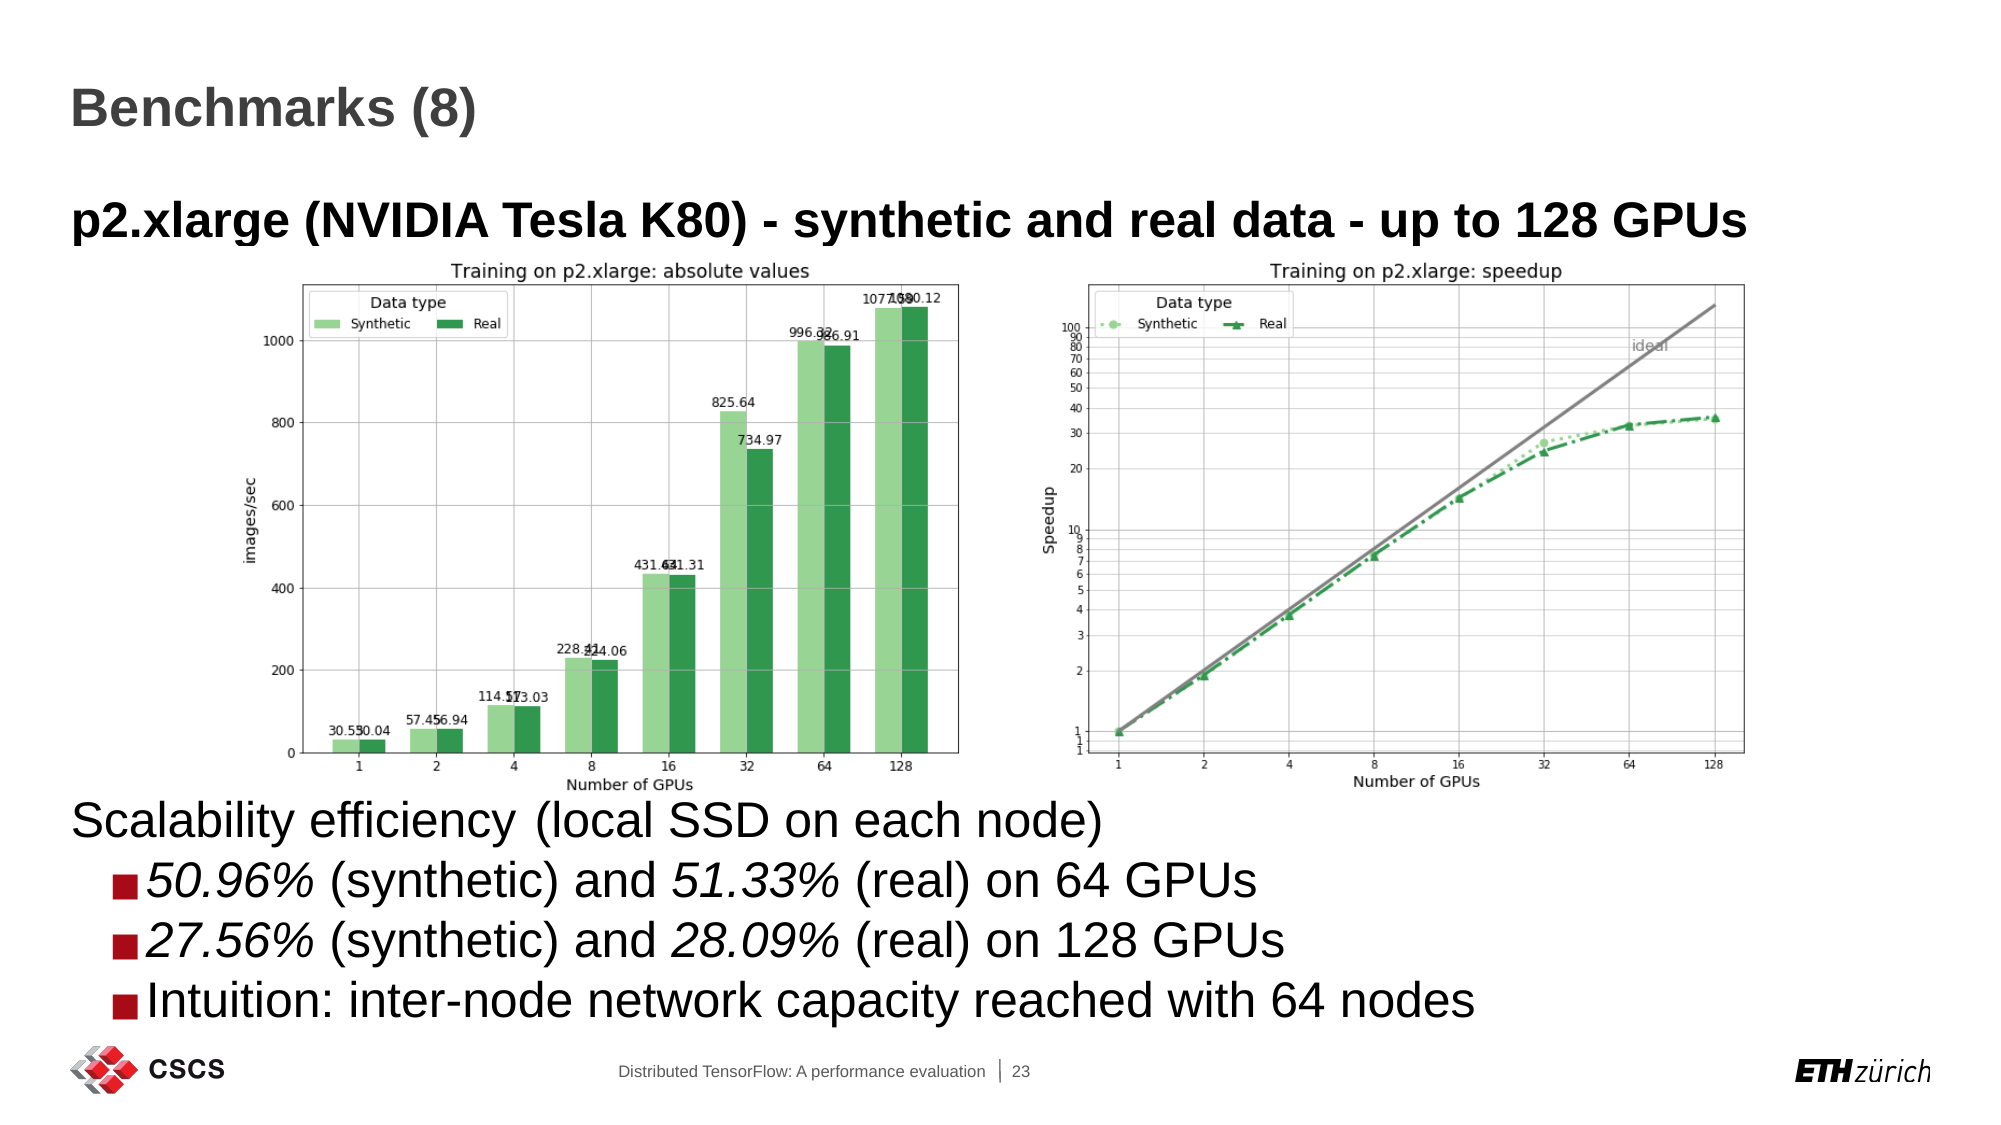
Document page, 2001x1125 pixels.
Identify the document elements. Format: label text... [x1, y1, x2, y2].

picture [70, 246, 1930, 793]
picture [57, 1033, 236, 1106]
list p2.xlarge (NVIDIA Tesla K80) - synthetic and real data - up to 128 GPUs Scalability efficiency (local SSD on each node) 50.96% (synthetic) and 51.33% (real) on 64 GPUs 27.56% (synthetic) and 28.09% (real) on 128 GPUs Intuition: inter-node network capacity reached with 64 nodes [70, 178, 1930, 246]
slide_number <number> [999, 1059, 1063, 1083]
picture [1795, 1059, 1930, 1082]
list p2.xlarge (NVIDIA Tesla K80) - synthetic and real data - up to 128 GPUs Scalability efficiency (local SSD on each node) 50.96% (synthetic) and 51.33% (real) on 64 GPUs 27.56% (synthetic) and 28.09% (real) on 128 GPUs Intuition: inter-node network capacity reached with 64 nodes [70, 793, 1930, 1022]
title Benchmarks (8) [70, 7, 1930, 149]
footer Distributed TensorFlow: A performance evaluation [322, 1059, 998, 1083]
